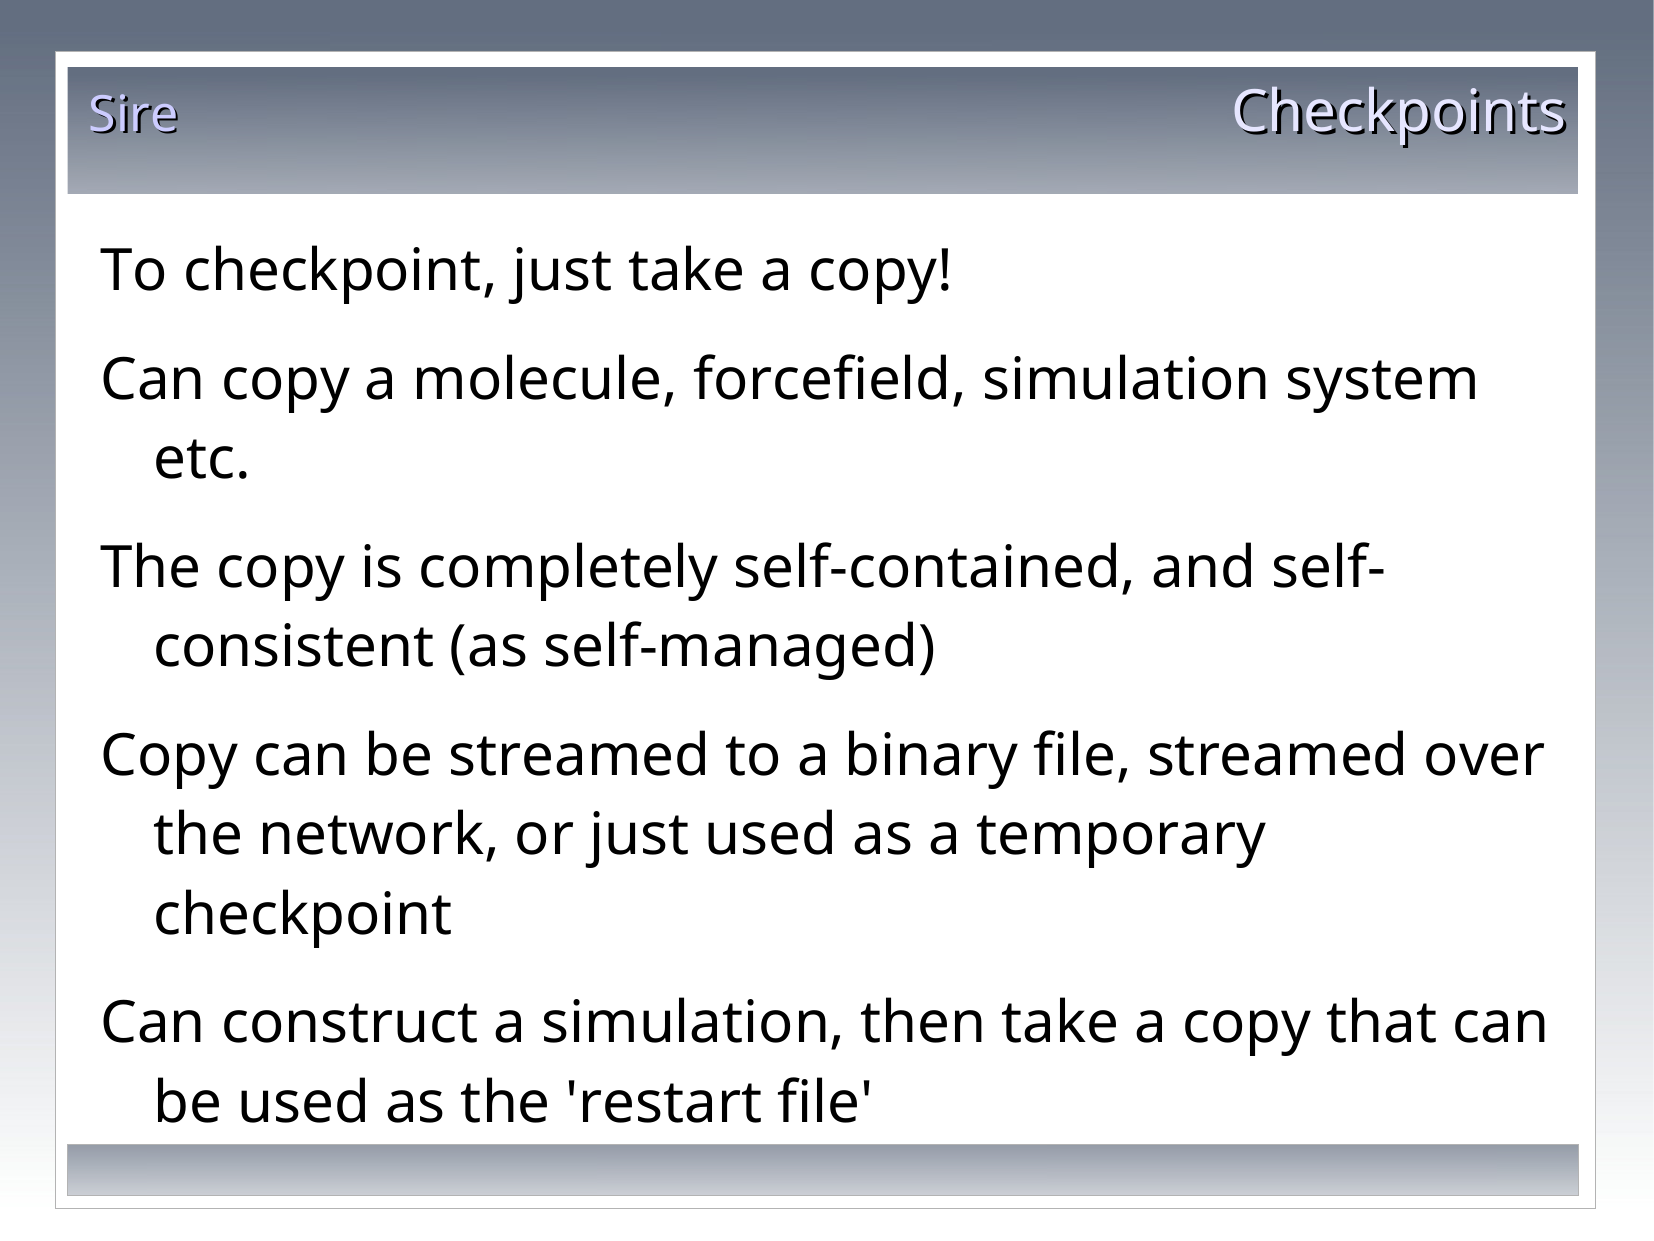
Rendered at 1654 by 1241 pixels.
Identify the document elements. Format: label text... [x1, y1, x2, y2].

title Checkpoints [567, 68, 1567, 196]
list To checkpoint, just take a copy! Can copy a molecule, forcefield, simulation system etc. The copy is completely self-contained, and self-consistent (as self-managed) Copy can be streamed to a binary file, streamed over the network, or just used as a temporary checkpoint Can construct a simulation, then take a copy that can be used as the 'restart file' [82, 228, 1571, 1135]
picture [0, 0, 1654, 1241]
